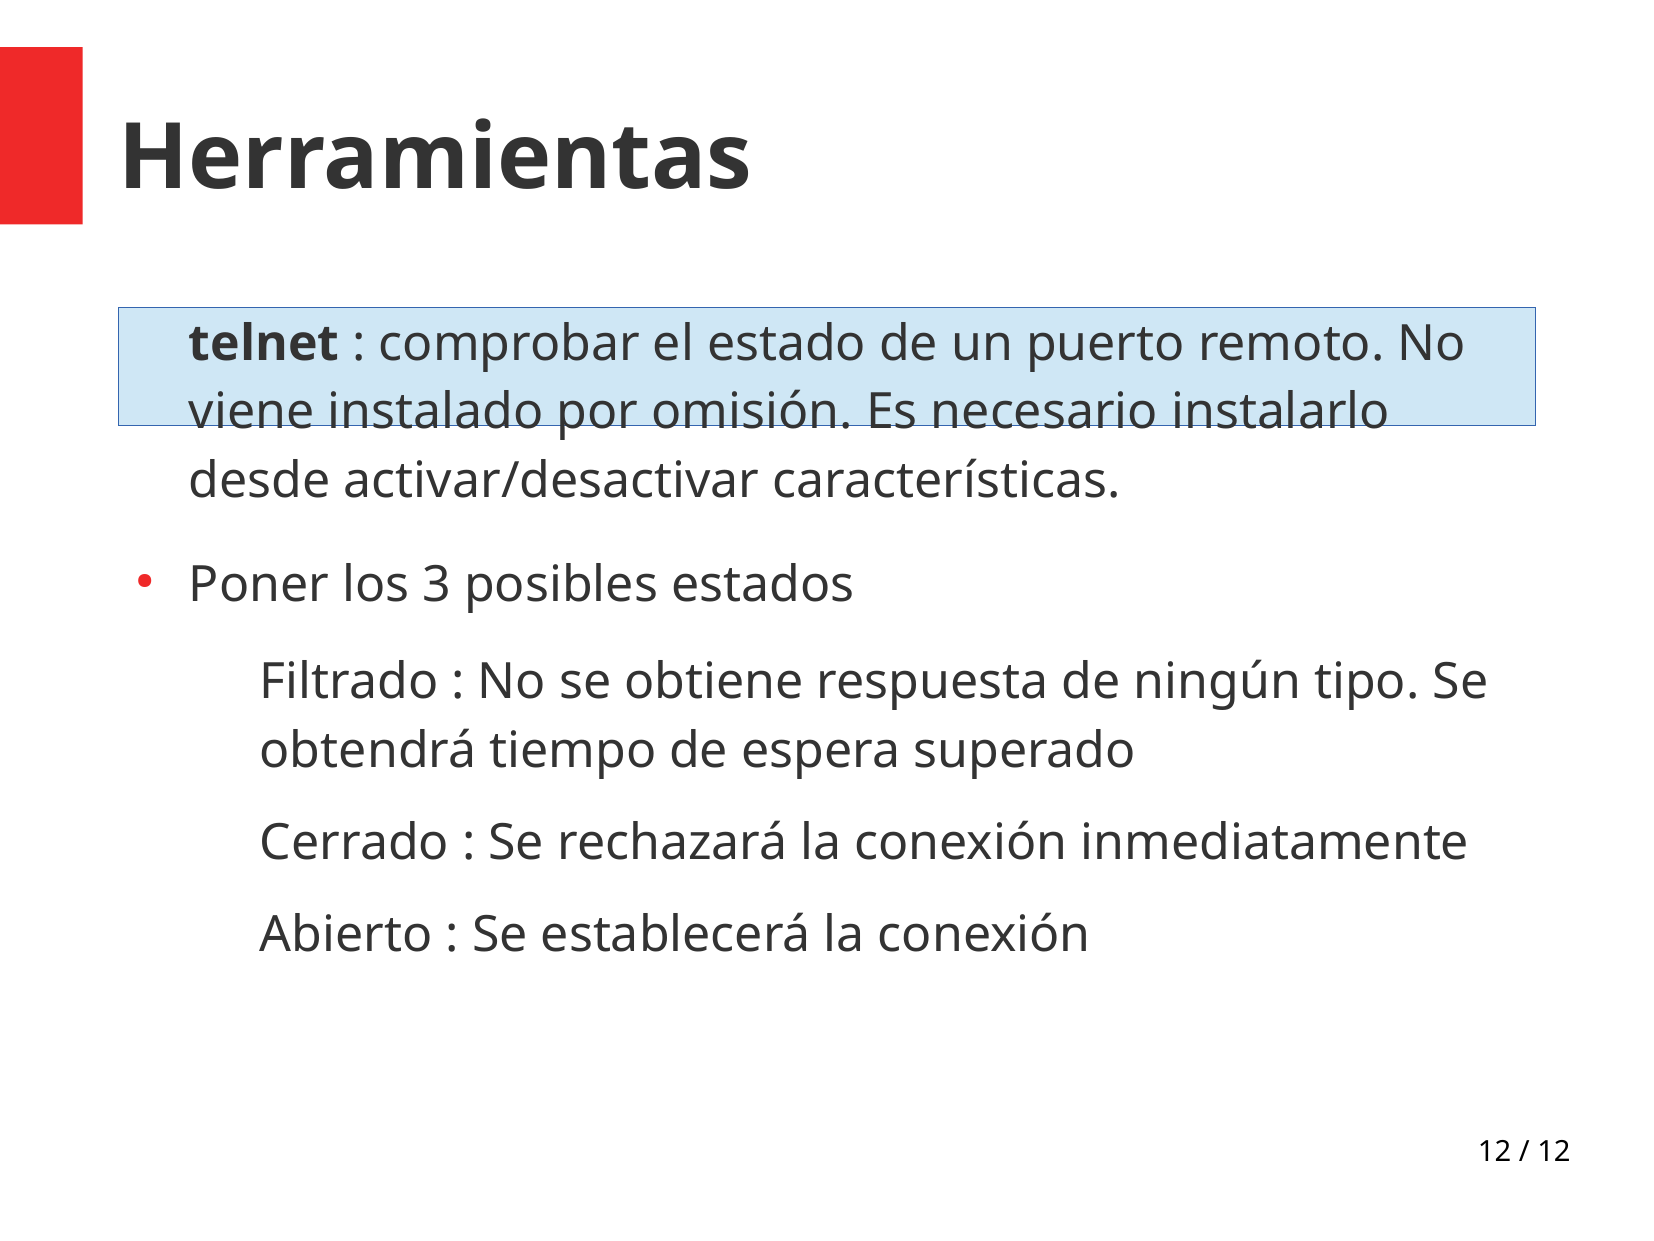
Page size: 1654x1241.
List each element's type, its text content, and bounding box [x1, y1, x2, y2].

list Poner los 3 posibles estados Filtrado : No se obtiene respuesta de ningún tipo. Se obtendrá tiempo de espera superado Cerrado : Se rechazará la conexión inmediatamente Abierto : Se establecerá la conexión [118, 547, 1536, 1016]
title Herramientas [118, 49, 1571, 257]
list telnet : comprobar el estado de un puerto remoto. No viene instalado por omisión. Es necesario instalarlo desde activar/desactivar características. [118, 307, 1536, 426]
